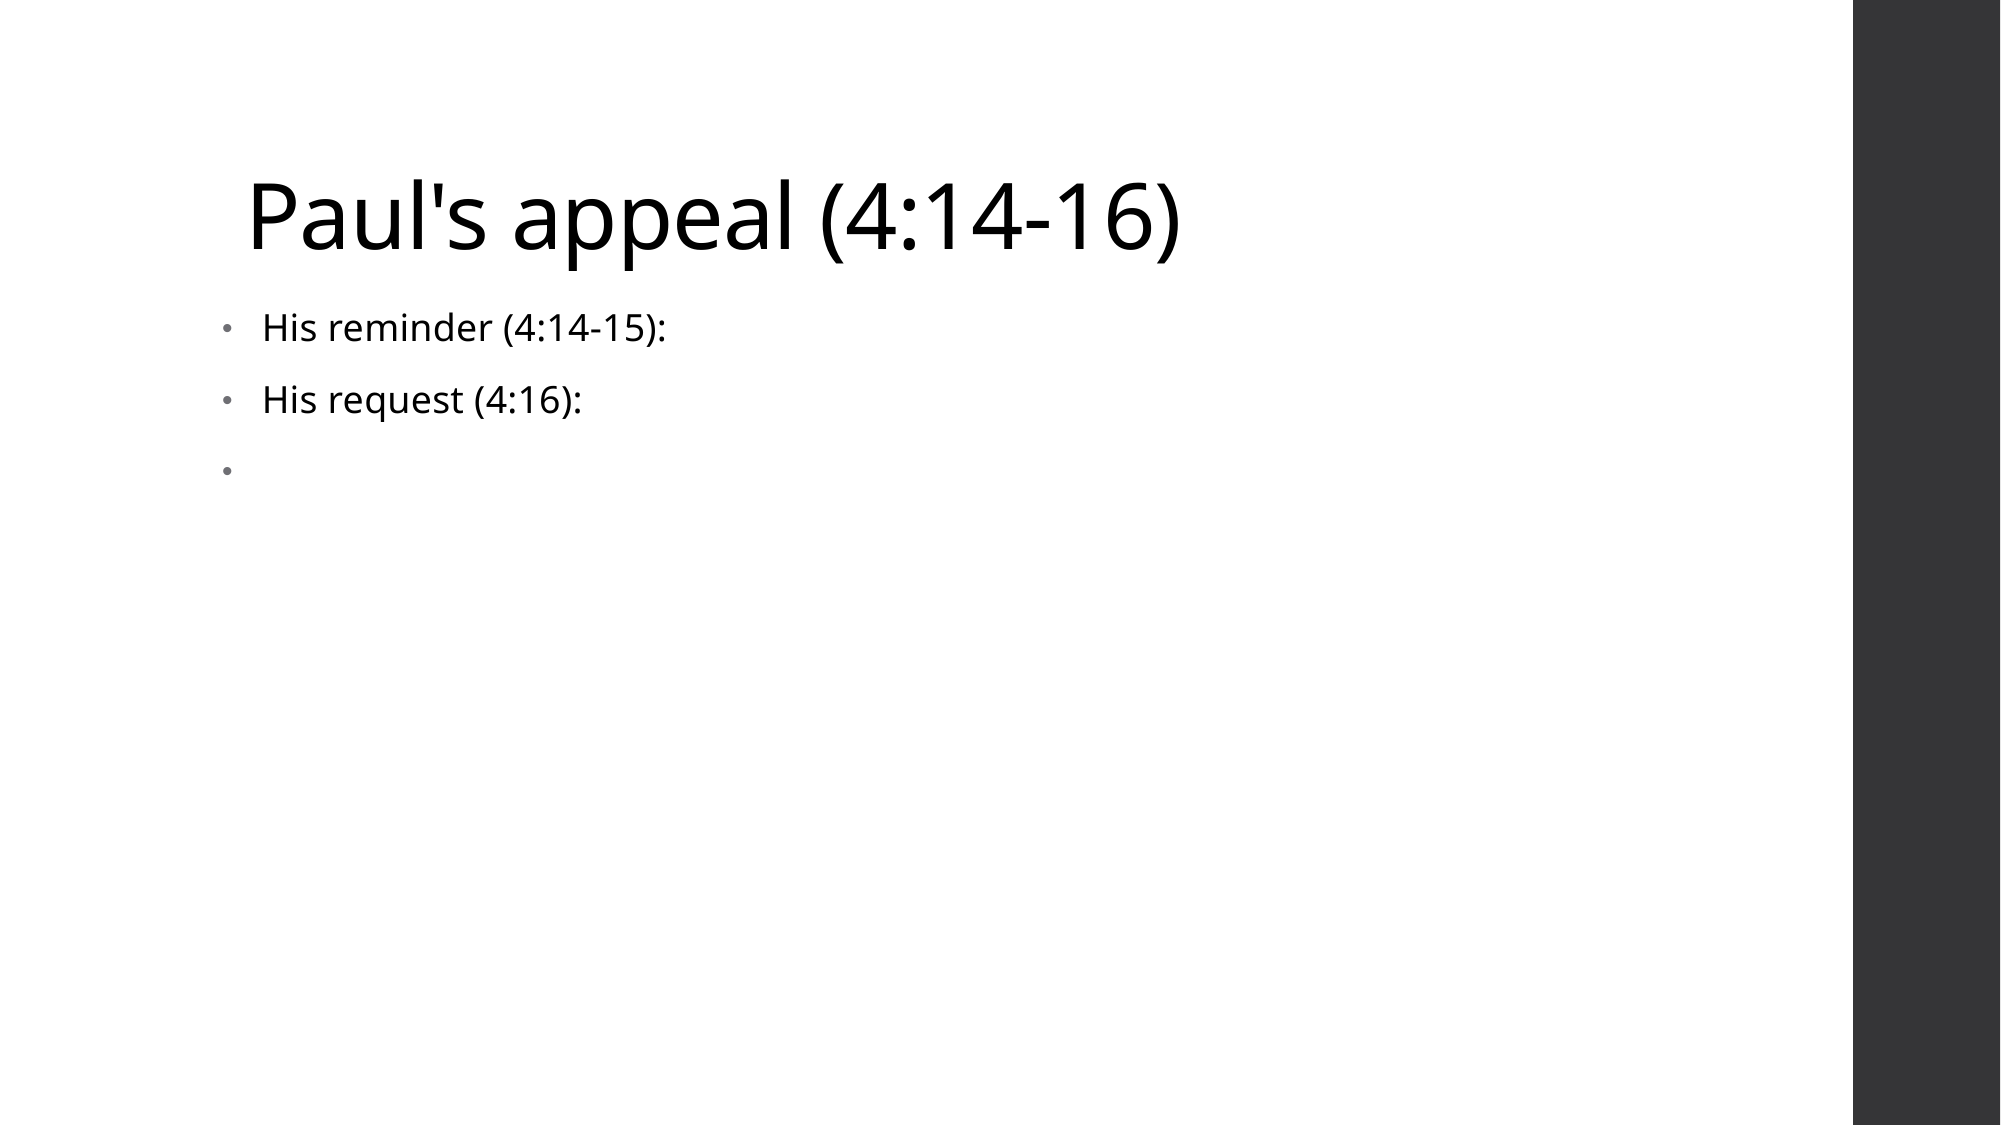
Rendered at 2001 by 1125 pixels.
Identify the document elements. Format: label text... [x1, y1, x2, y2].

title Paul's appeal (4:14-16) [206, 60, 1797, 278]
list His reminder (4:14-15): His request (4:16): [206, 299, 1617, 1014]
